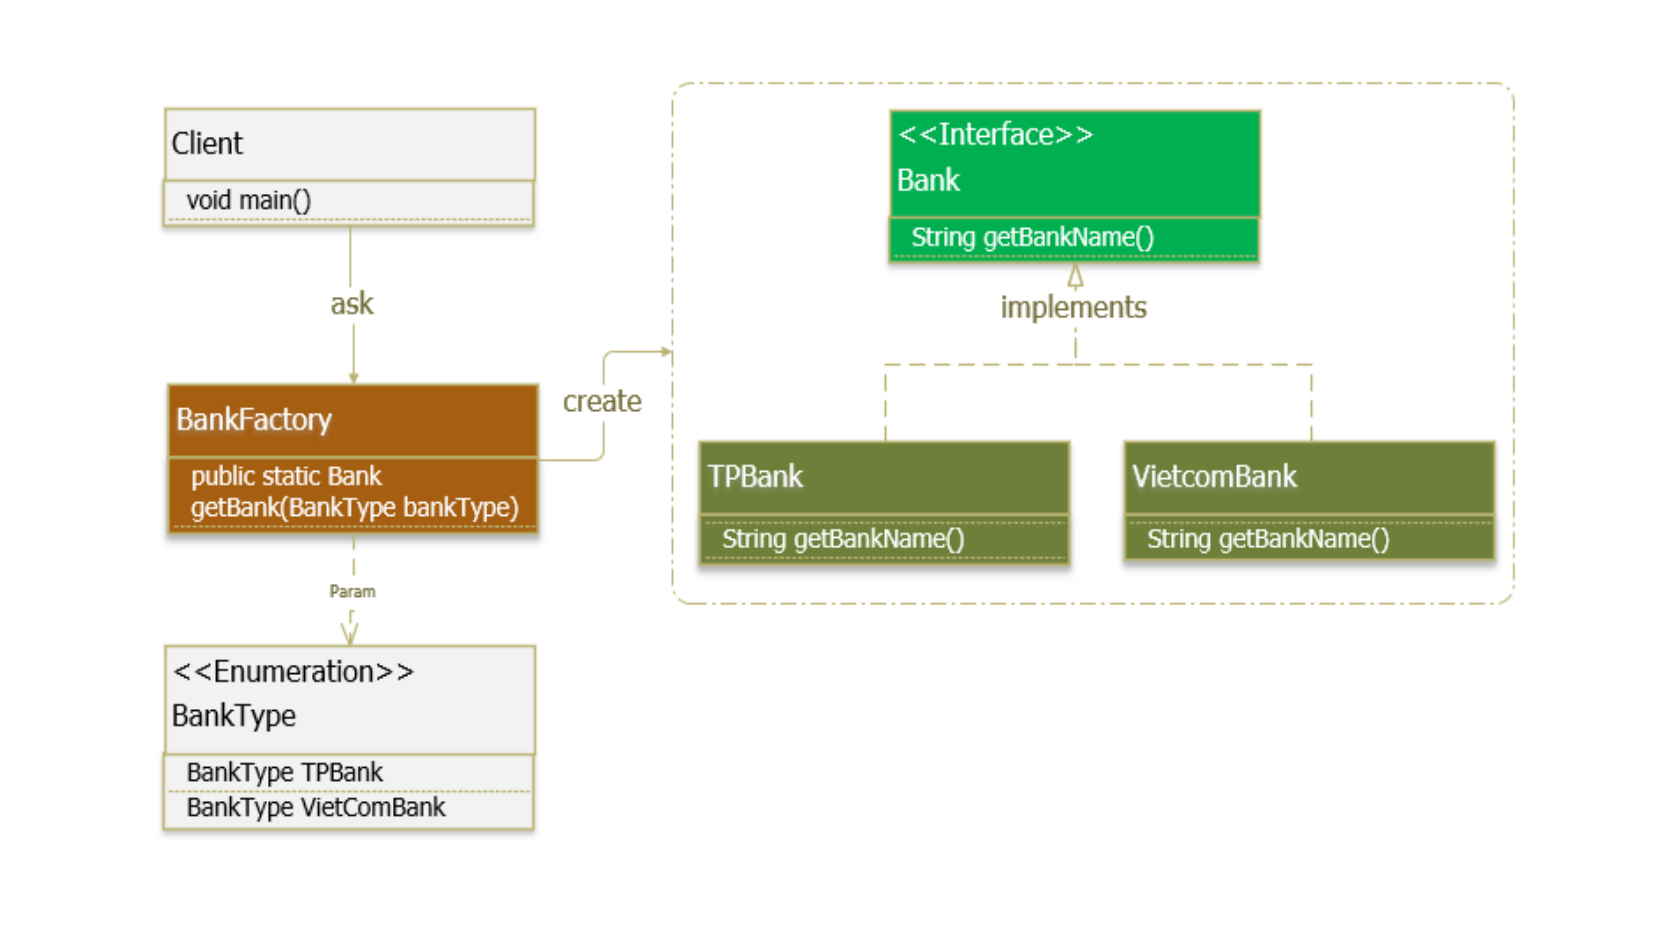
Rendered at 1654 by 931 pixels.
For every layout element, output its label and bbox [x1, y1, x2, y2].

picture [135, 44, 1531, 871]
